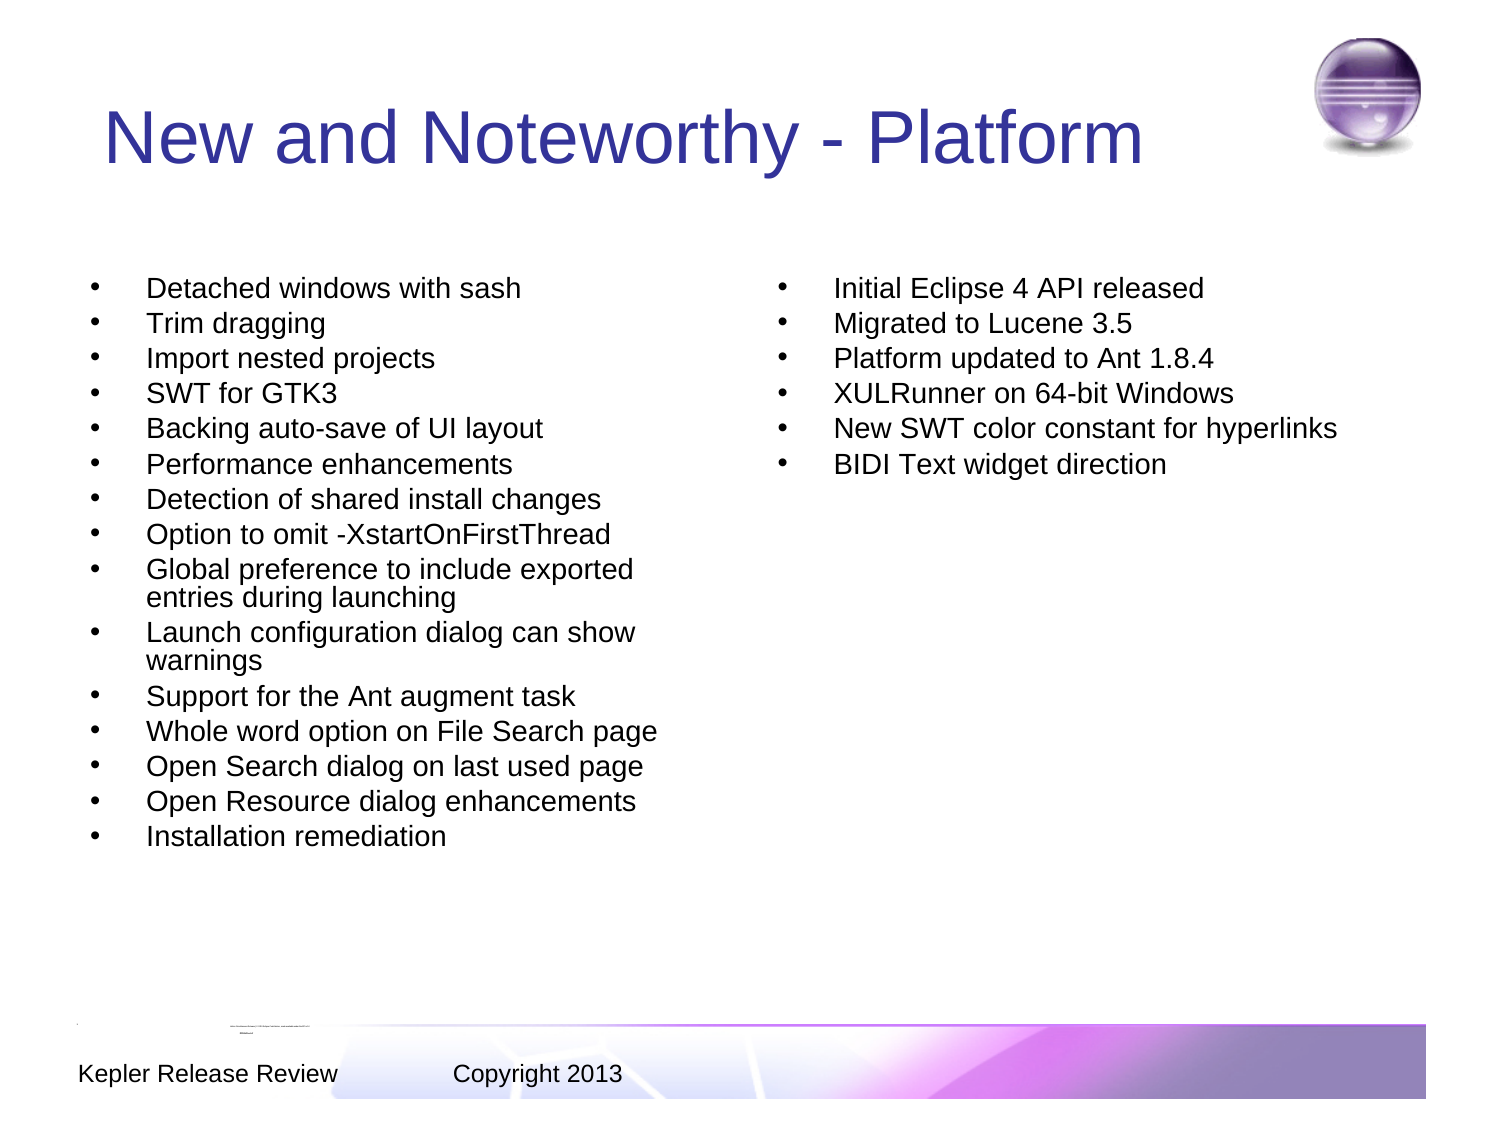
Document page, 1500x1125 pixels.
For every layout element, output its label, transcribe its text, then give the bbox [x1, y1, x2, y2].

title New and Noteworthy - Platform [74, 45, 1176, 233]
list Detached windows with sash Trim dragging Import nested projects SWT for GTK3 Backing auto-save of UI layout Performance enhancements Detection of shared install changes Option to omit -XstartOnFirstThread Global preference to include exported entries during launching Launch configuration dialog can show warnings Support for the Ant augment task Whole word option on File Search page Open Search dialog on last used page Open Resource dialog enhancements Installation remediation [75, 268, 738, 1011]
picture [1307, 37, 1426, 157]
picture [225, 1024, 1426, 1099]
list Initial Eclipse 4 API released Migrated to Lucene 3.5 Platform updated to Ant 1.8.4 XULRunner on 64-bit Windows New SWT color constant for hyperlinks BIDI Text widget direction [762, 268, 1426, 1018]
